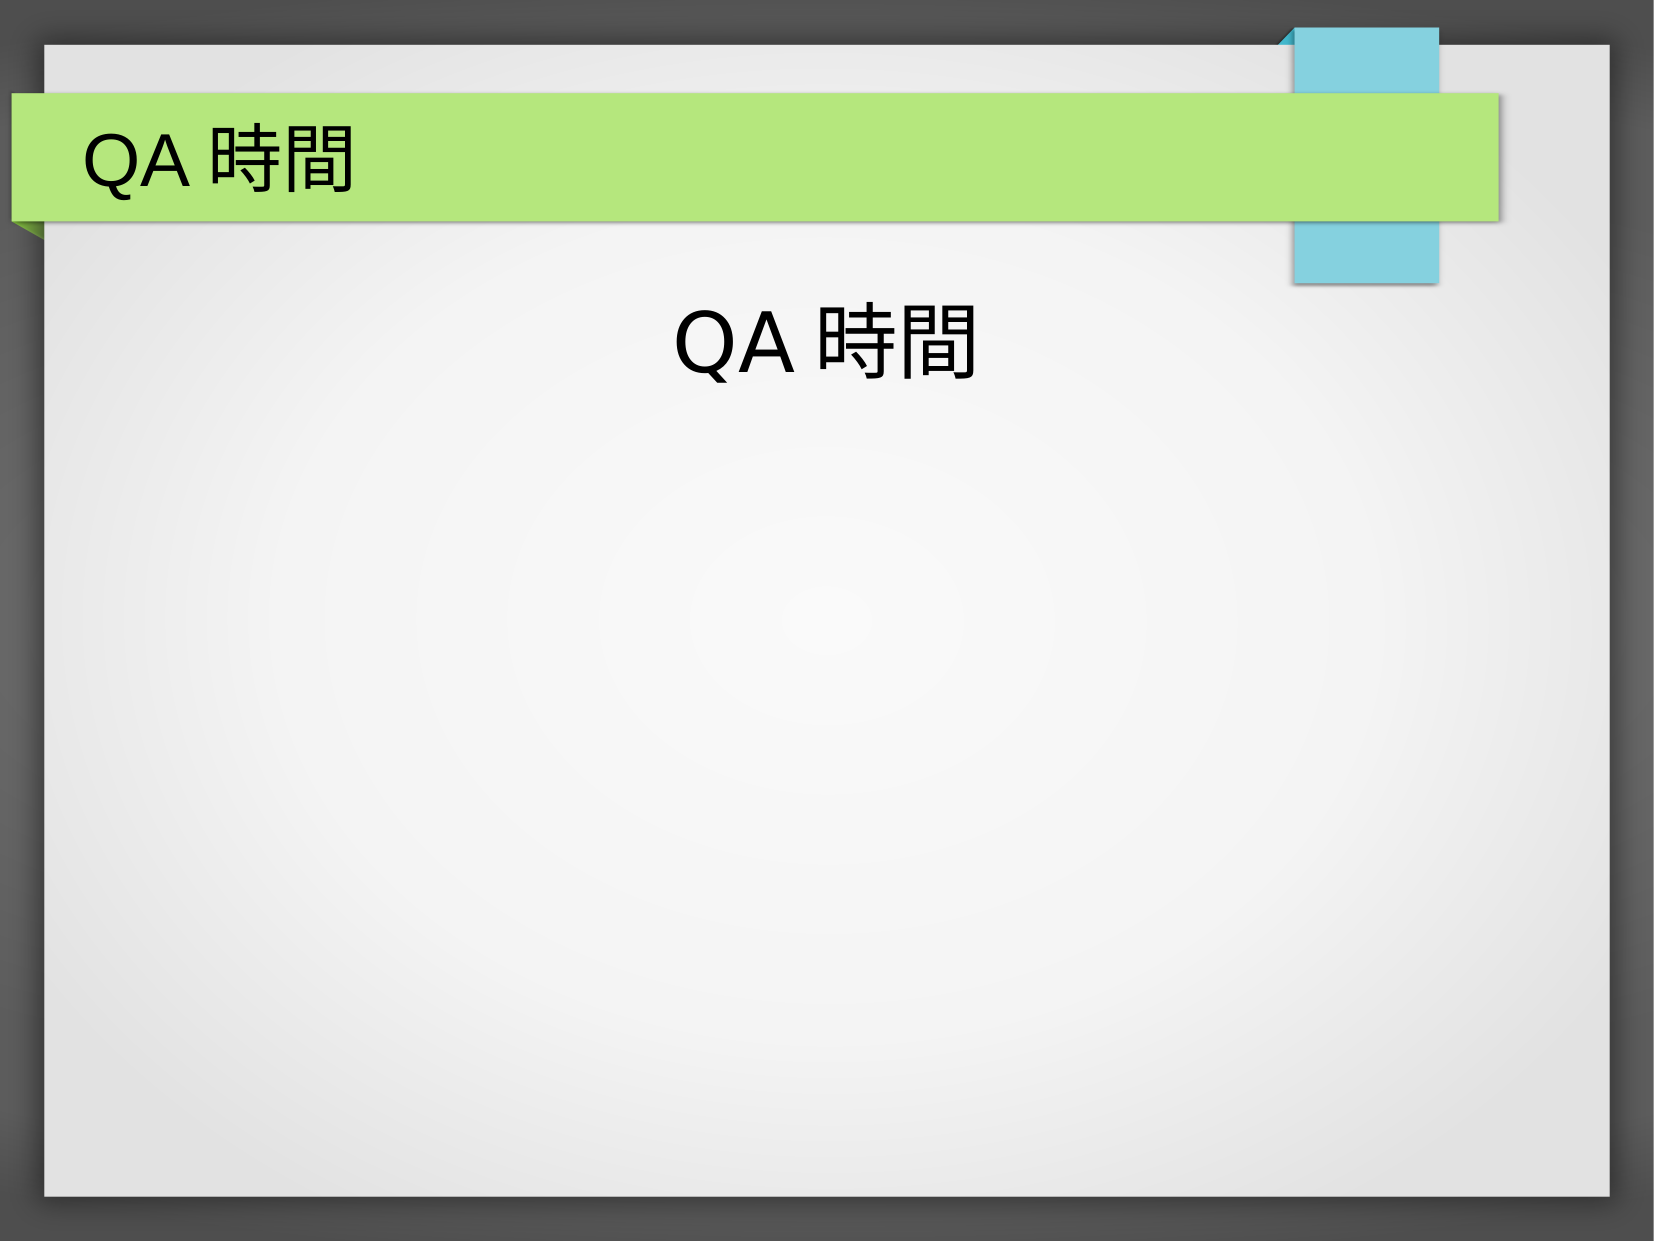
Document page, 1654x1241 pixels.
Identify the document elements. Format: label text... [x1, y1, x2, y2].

picture [0, 0, 1654, 1241]
list QA時間 [82, 295, 1571, 1015]
title QA時間 [82, 94, 1264, 213]
